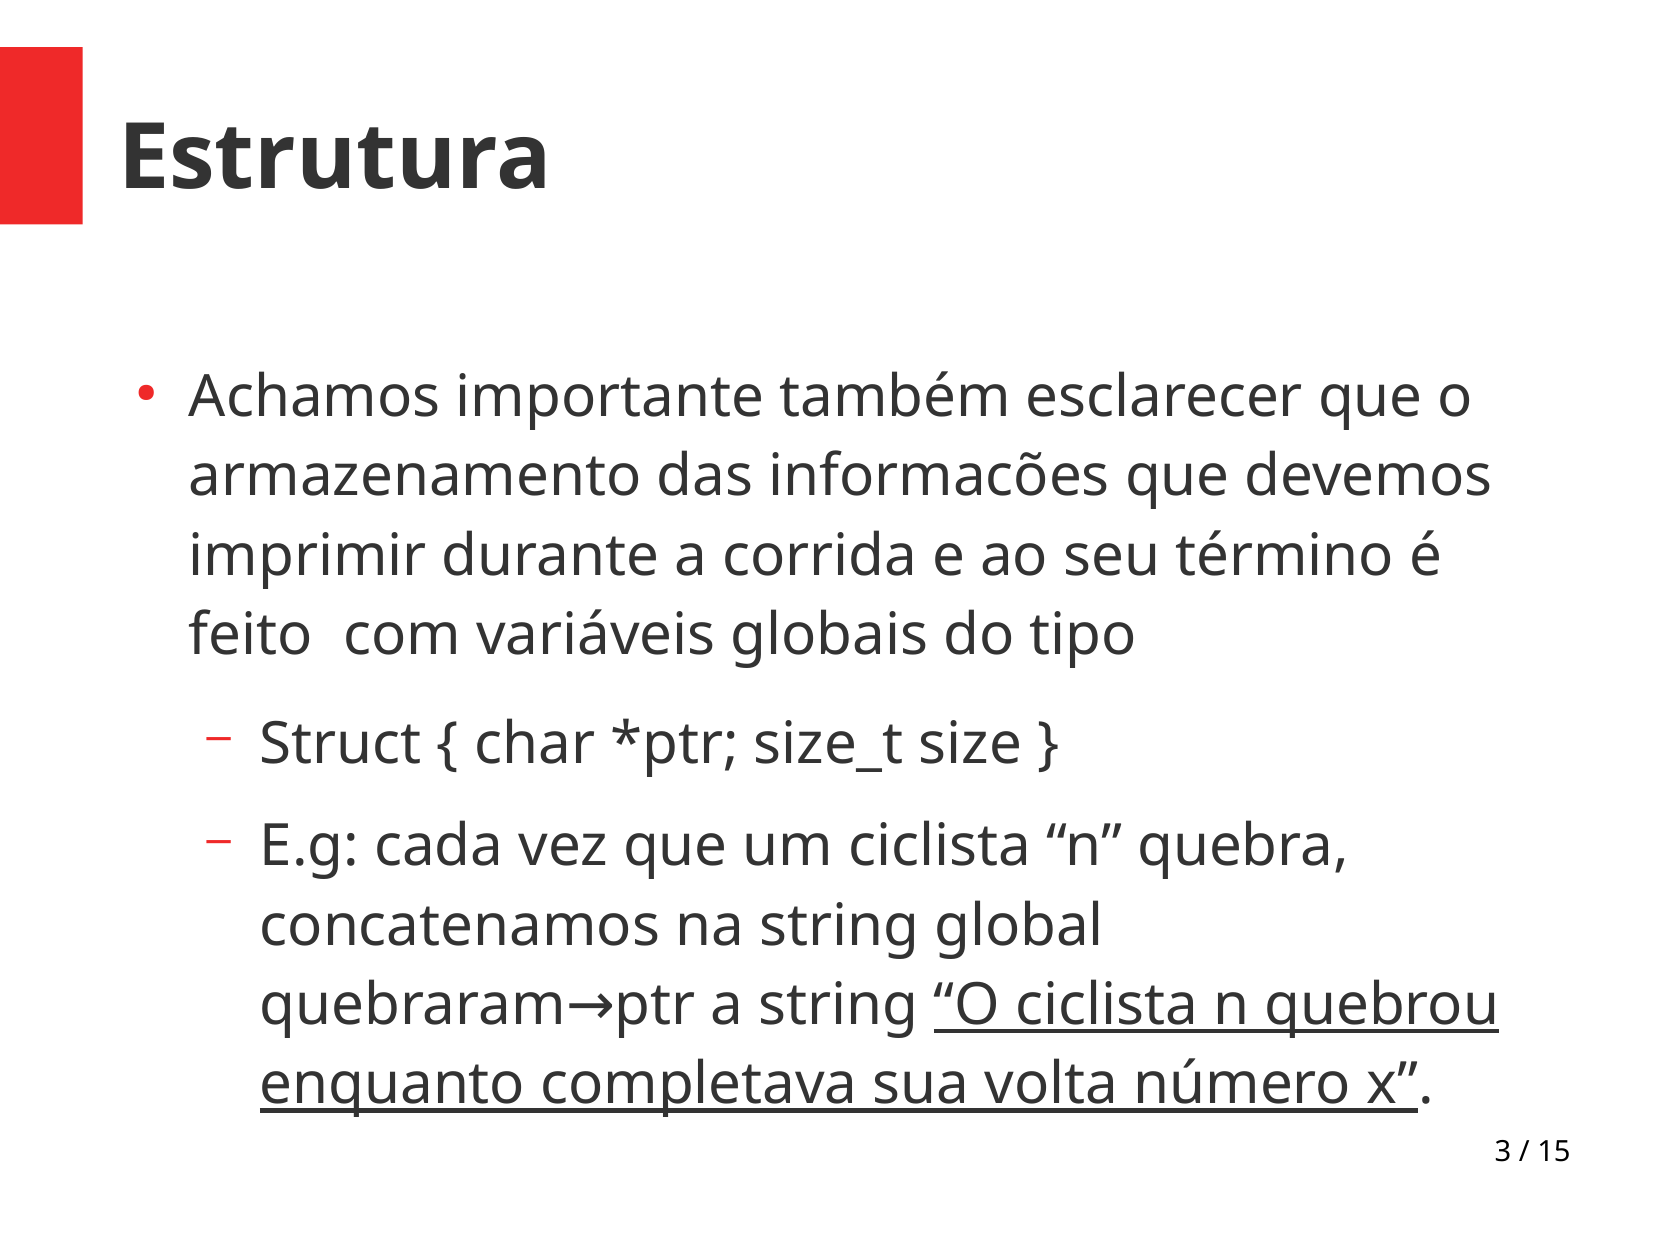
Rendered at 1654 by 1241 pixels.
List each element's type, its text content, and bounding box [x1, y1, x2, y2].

list Achamos importante também esclarecer que o armazenamento das informacões que devemos imprimir durante a corrida e ao seu término é feito com variáveis globais do tipo Struct { char *ptr; size_t size } E.g: cada vez que um ciclista “n” quebra, concatenamos na string global quebraram→ptr a string “O ciclista n quebrou enquanto completava sua volta número x”. [118, 354, 1536, 1074]
title Estrutura [118, 49, 1571, 257]
